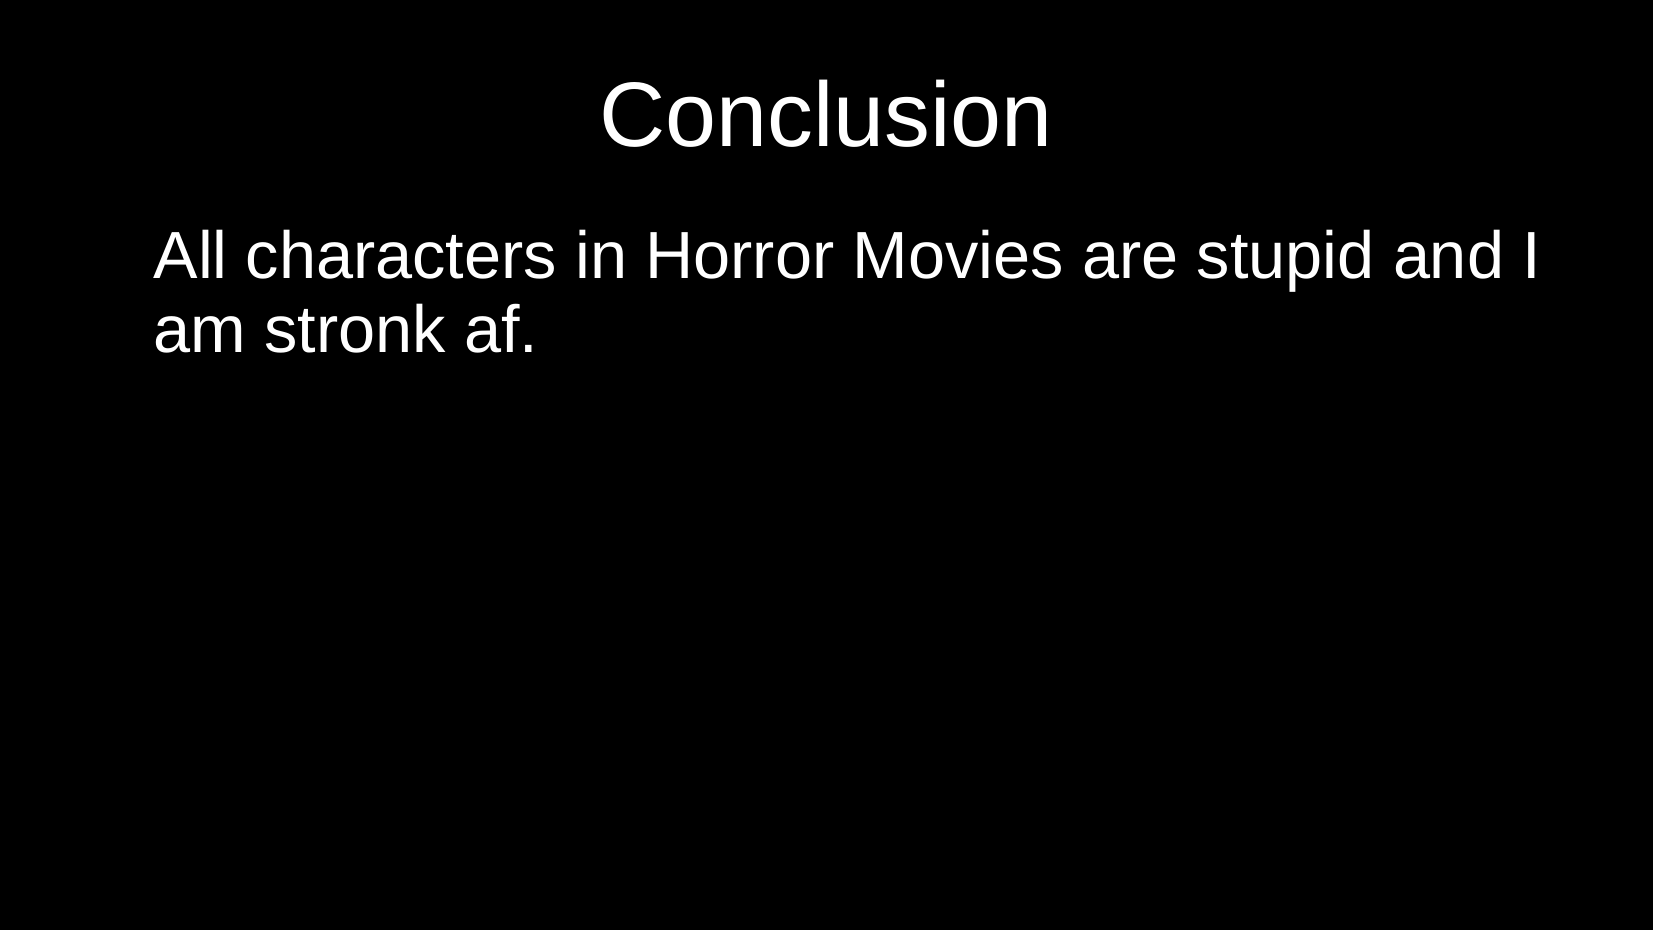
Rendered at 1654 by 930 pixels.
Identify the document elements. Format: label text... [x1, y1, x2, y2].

title Conclusion [82, 37, 1571, 193]
list All characters in Horror Movies are stupid and I am stronk af. [82, 217, 1571, 757]
